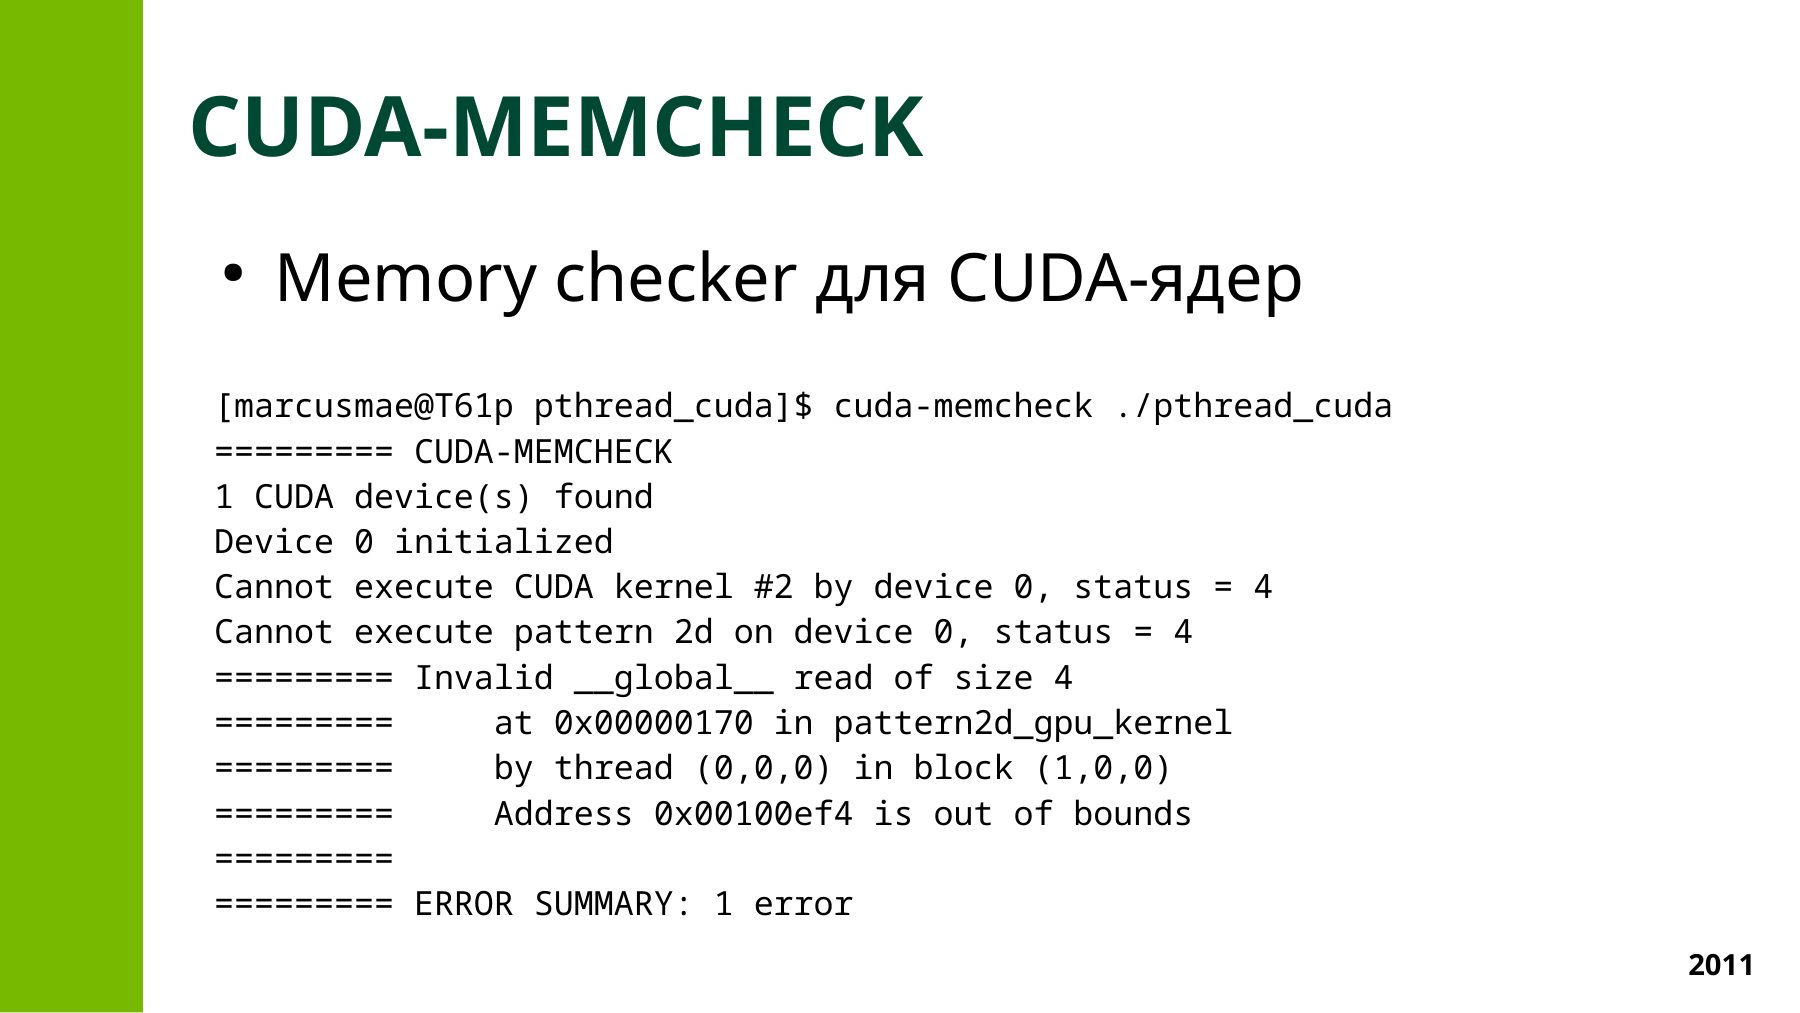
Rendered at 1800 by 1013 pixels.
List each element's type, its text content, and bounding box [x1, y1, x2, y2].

title CUDA-MEMCHECK [188, 40, 1733, 211]
text_box [marcusmae@T61p pthread_cuda]$ cuda-memcheck ./pthread_cuda ========= CUDA-MEMCHECK 1 CUDA device(s) found Device 0 initialized Cannot execute CUDA kernel #2 by device 0, status = 4 Cannot execute pattern 2d on device 0, status = 4 ========= Invalid __global__ read of size 4 ========= at 0x00000170 in pattern2d_gpu_kernel ========= by thread (0,0,0) in block (1,0,0) ========= Address 0x00100ef4 is out of bounds ========= ========= ERROR SUMMARY: 1 error [199, 375, 1726, 852]
list Memory checker для CUDA-ядер [188, 227, 1733, 976]
